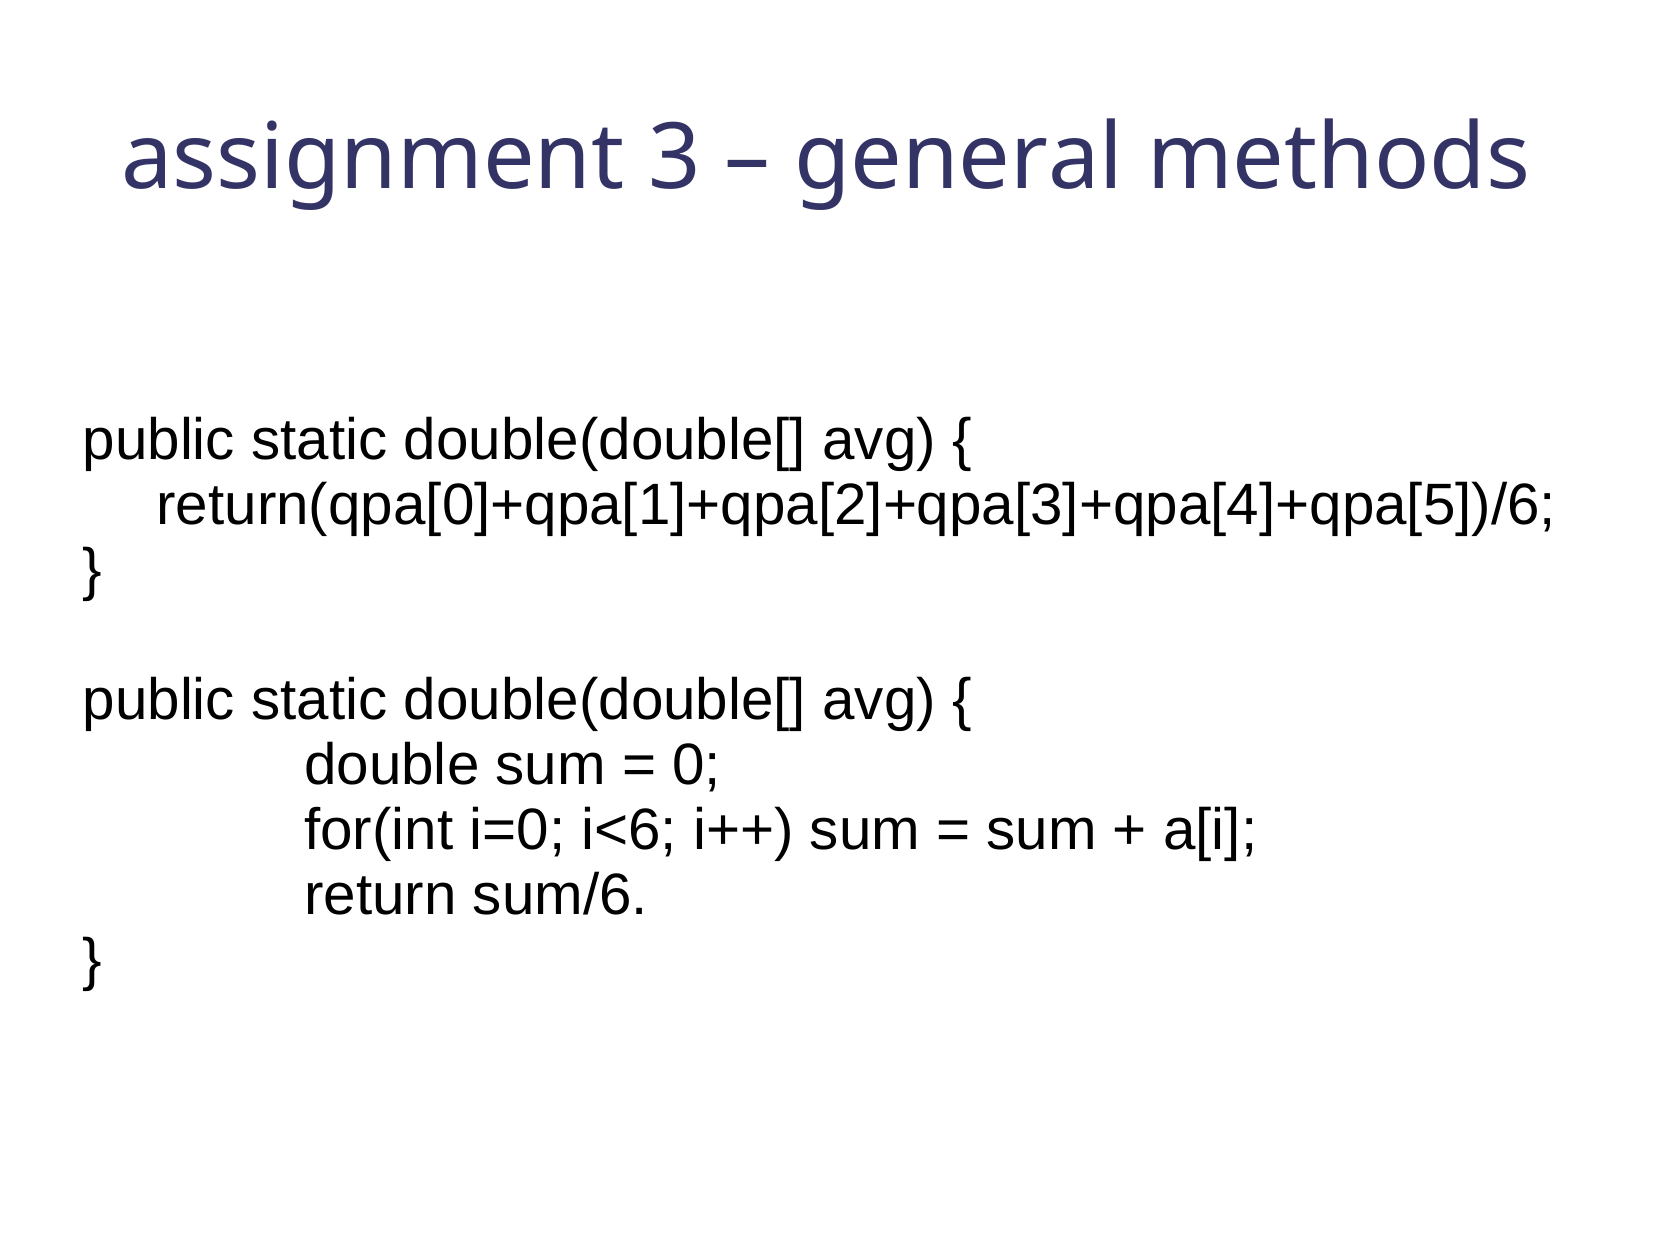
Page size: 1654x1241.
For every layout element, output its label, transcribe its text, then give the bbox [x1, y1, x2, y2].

title assignment 3 – general methods [82, 49, 1571, 257]
subtitle public static double(double[] avg) { return(qpa[0]+qpa[1]+qpa[2]+qpa[3]+qpa[4]+qpa[5])/6; } public static double(double[] avg) { double sum = 0; for(int i=0; i<6; i++) sum = sum + a[i]; return sum/6. } [82, 290, 1571, 1109]
